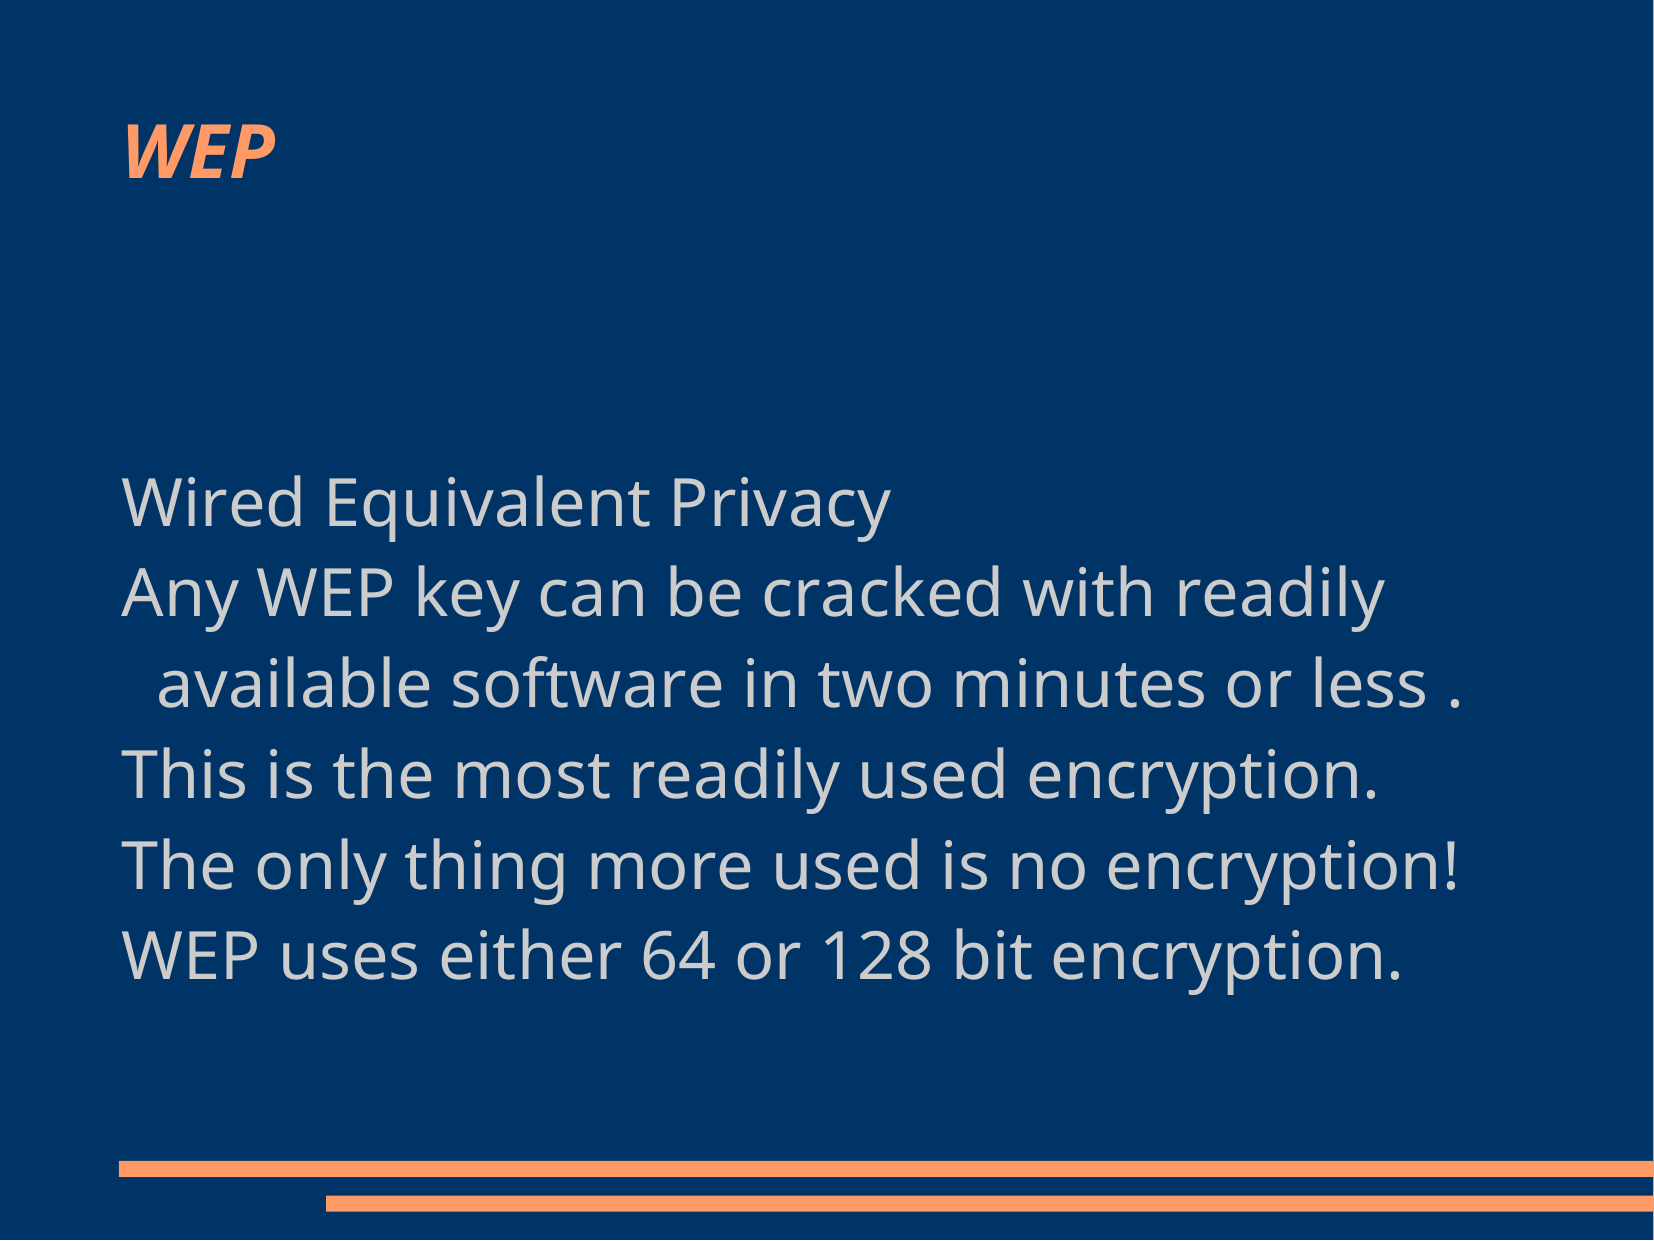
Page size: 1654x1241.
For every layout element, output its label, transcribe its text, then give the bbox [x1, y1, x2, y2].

subtitle Wired Equivalent Privacy Any WEP key can be cracked with readily available software in two minutes or less . This is the most readily used encryption. The only thing more used is no encryption! WEP uses either 64 or 128 bit encryption. [121, 322, 1561, 1133]
title WEP [121, 46, 1534, 254]
